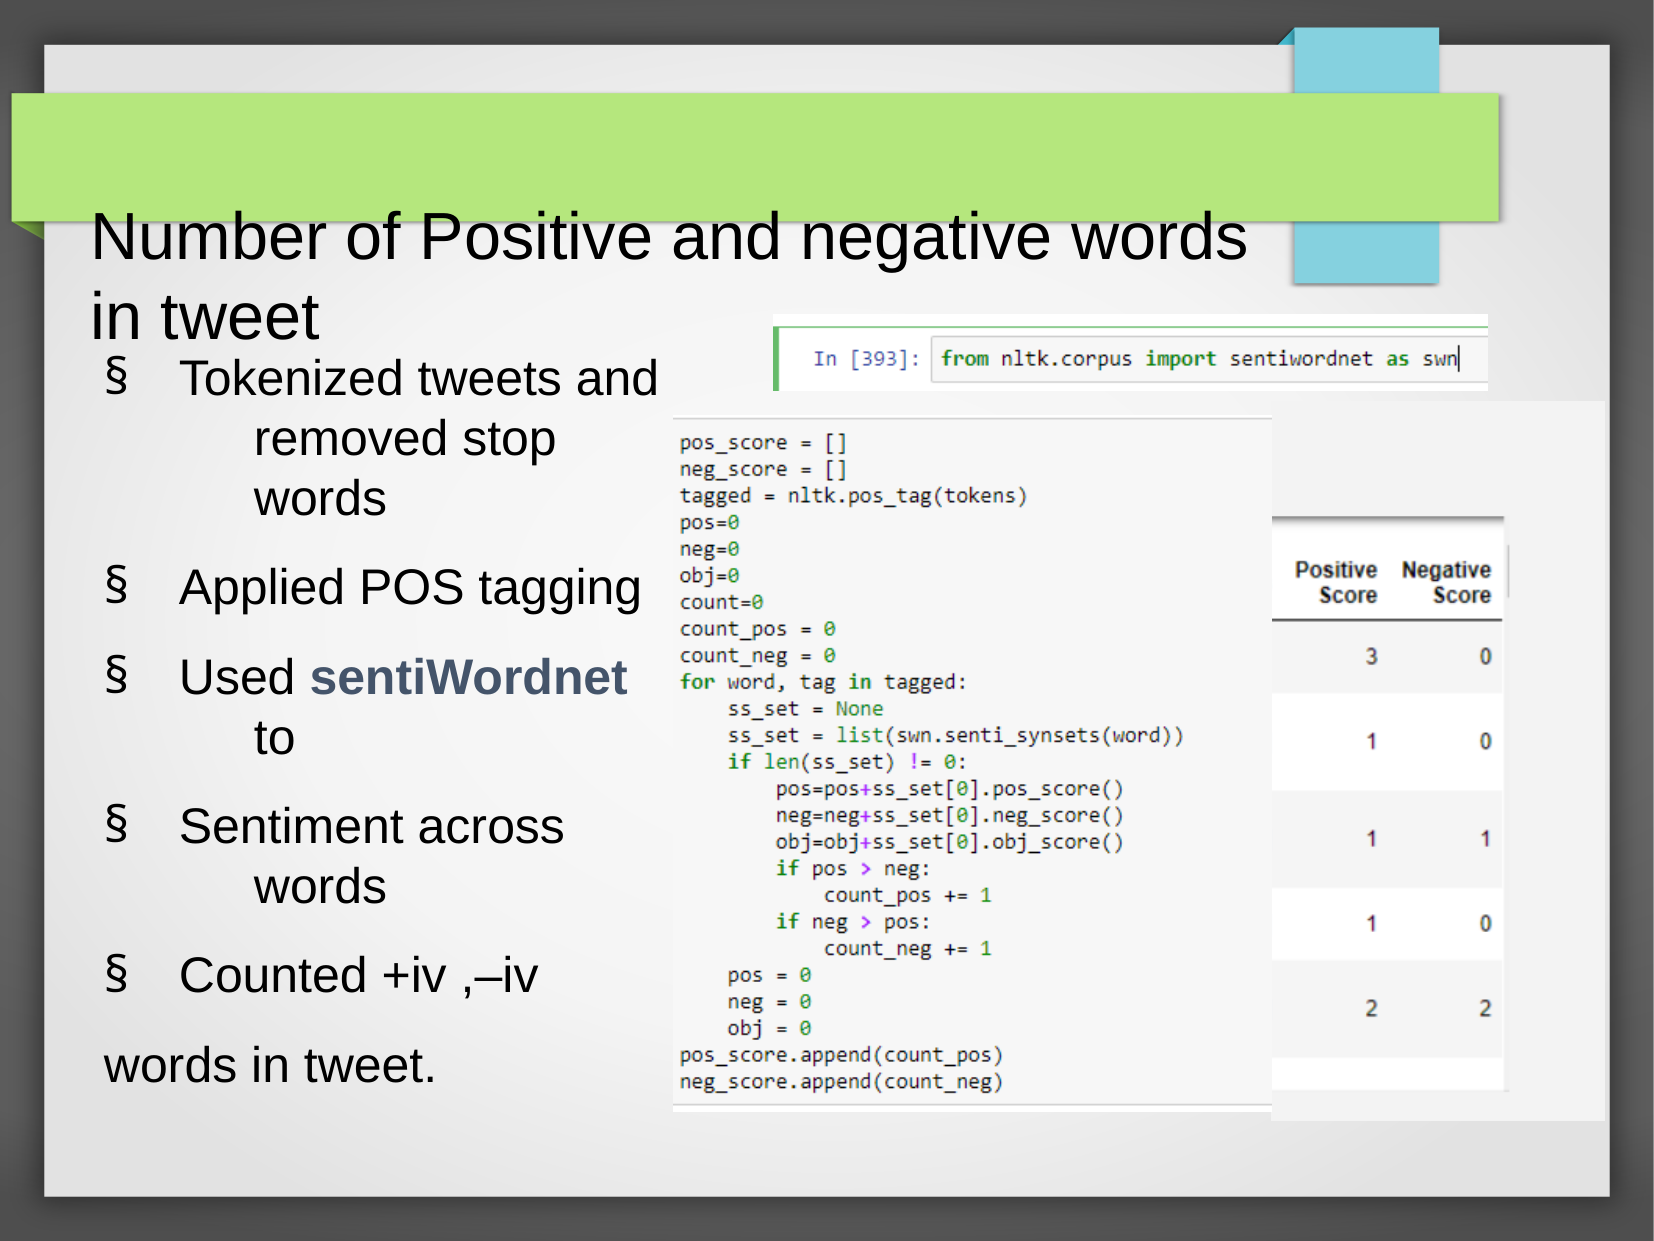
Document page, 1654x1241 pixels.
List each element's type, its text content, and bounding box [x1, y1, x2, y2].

text_box Tokenized tweets and removed stop words Applied POS tagging Used sentiWordnet to Sentiment across words Counted +iv ,–iv words in tweet. [103, 345, 674, 1065]
picture [673, 401, 1605, 1121]
title Number of Positive and negative words in tweet [90, 192, 1272, 312]
picture [773, 314, 1488, 391]
